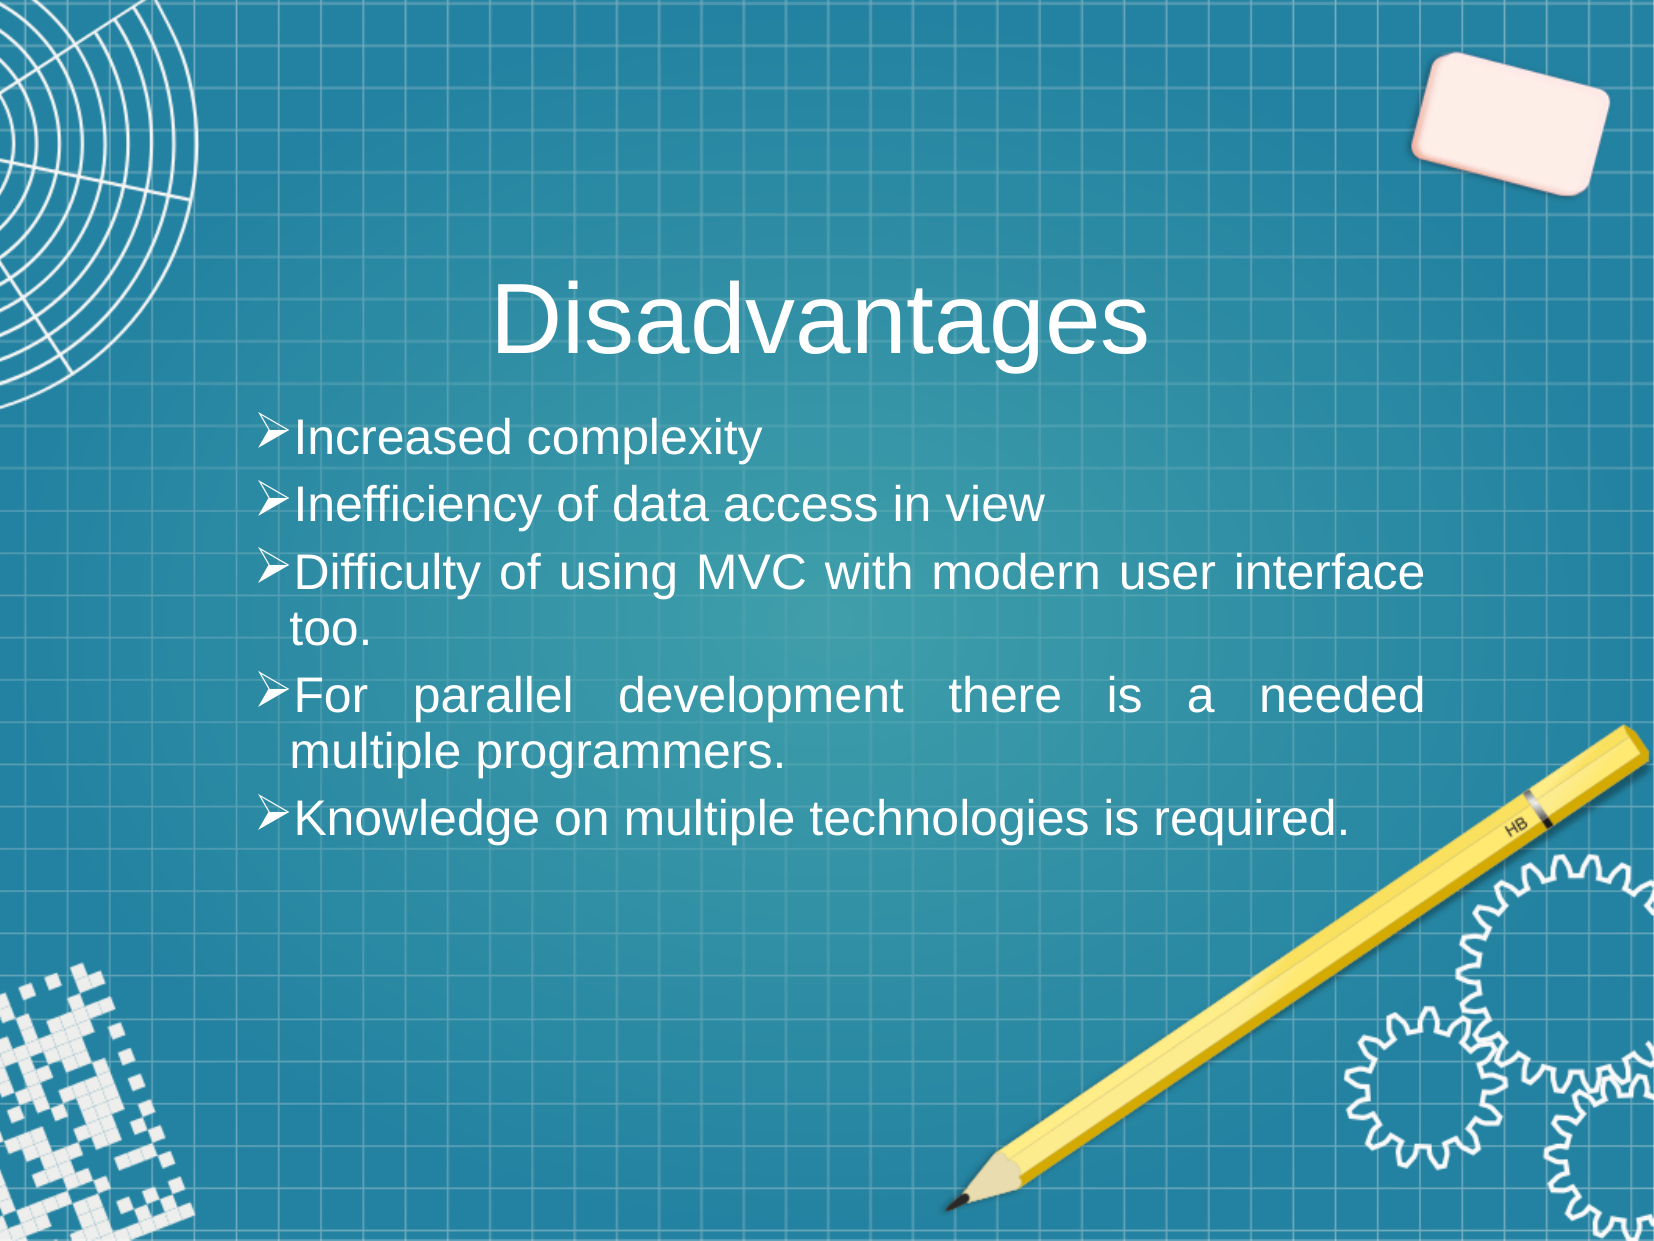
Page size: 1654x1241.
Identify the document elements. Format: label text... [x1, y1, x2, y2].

text_box Increased complexity Inefficiency of data access in view Difficulty of using MVC with modern user interface too. For parallel development there is a needed multiple programmers. Knowledge on multiple technologies is required. [236, 401, 1441, 910]
title Disadvantages [212, 212, 1430, 426]
picture [0, 0, 1654, 1241]
